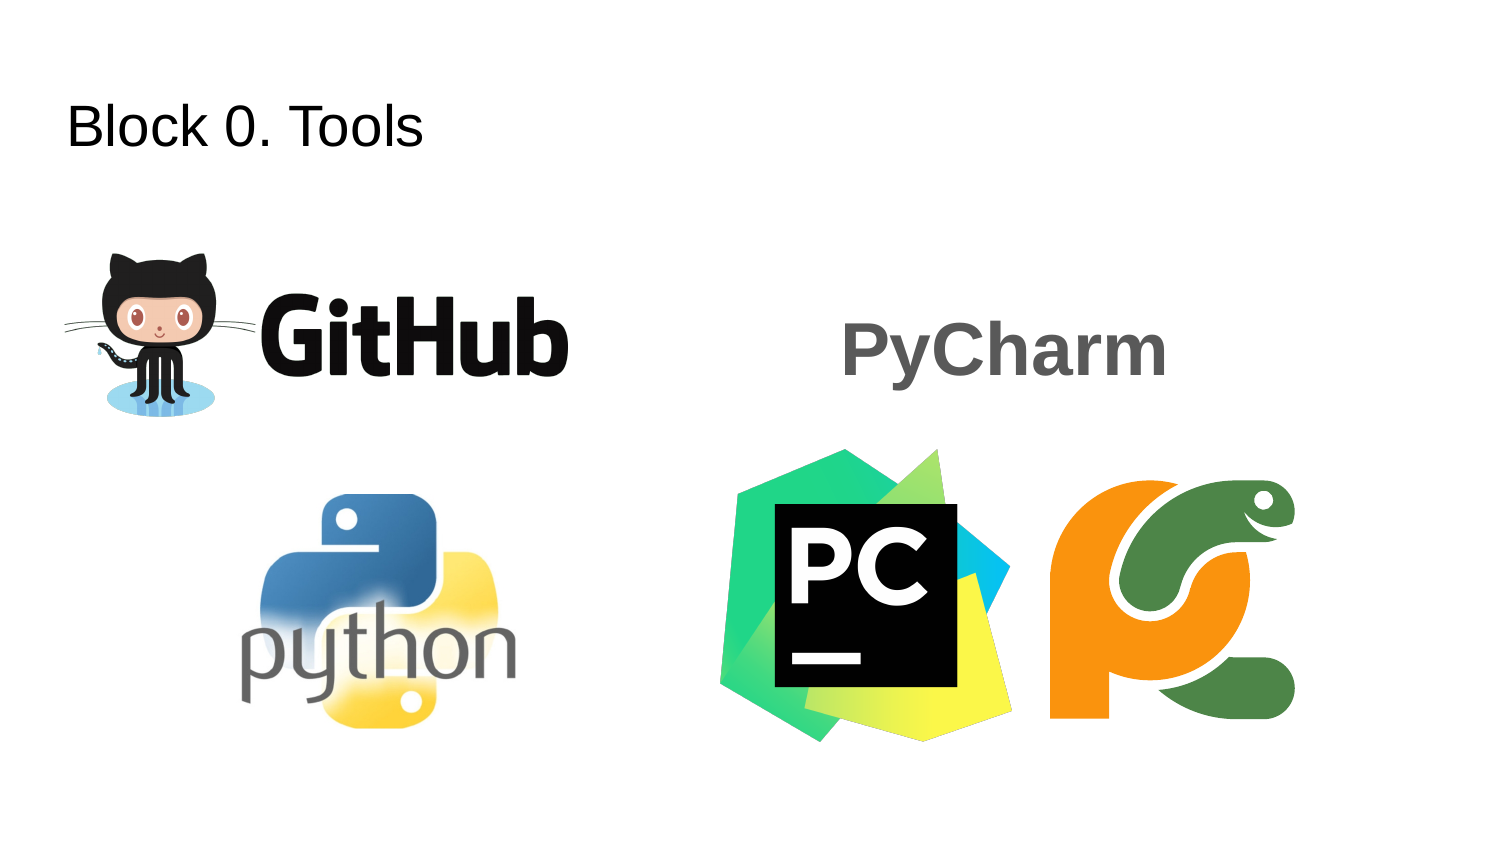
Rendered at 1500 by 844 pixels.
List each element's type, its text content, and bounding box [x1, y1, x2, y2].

picture [177, 494, 601, 729]
list PyCharm [825, 285, 1201, 406]
picture [720, 449, 1012, 742]
picture [60, 250, 571, 421]
picture [1050, 480, 1295, 721]
title Block 0. Tools [51, 72, 1449, 167]
